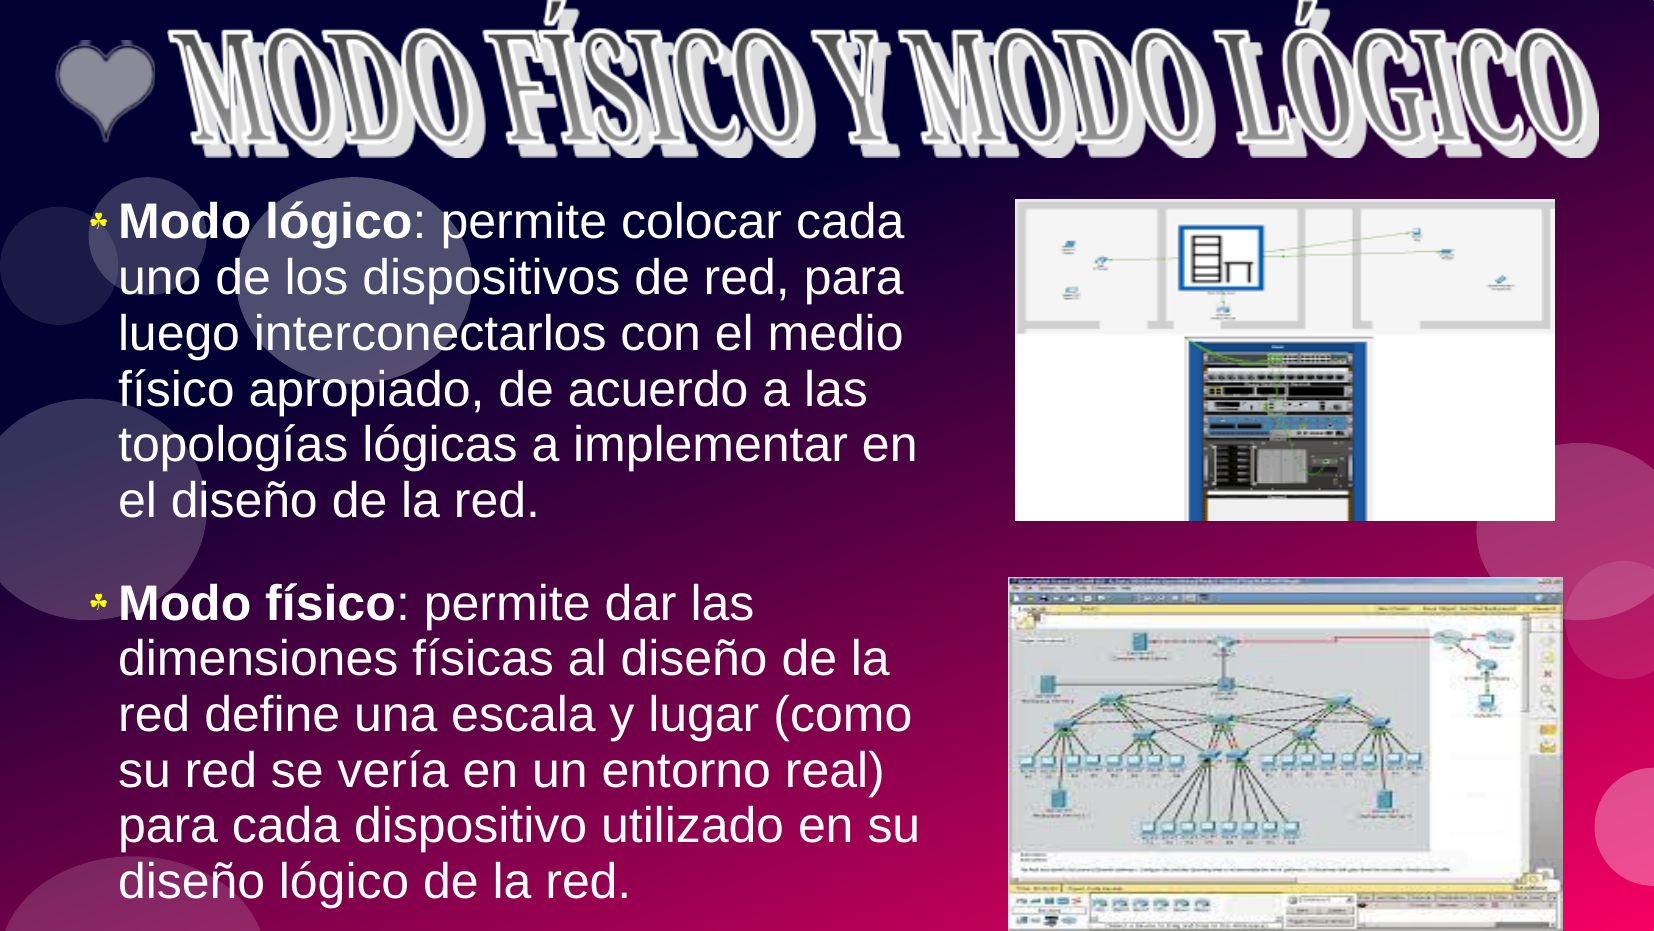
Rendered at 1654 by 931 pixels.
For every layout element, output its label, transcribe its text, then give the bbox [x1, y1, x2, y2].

list Modo lógico: permite colocar cada uno de los dispositivos de red, para luego interconectarlos con el medio físico apropiado, de acuerdo a las topologías lógicas a implementar en el diseño de la red. [88, 193, 971, 553]
picture [54, 40, 158, 144]
picture [167, 0, 1599, 158]
picture [1015, 199, 1555, 521]
picture [1008, 577, 1563, 931]
list Modo físico: permite dar las dimensiones físicas al diseño de la red define una escala y lugar (como su red se vería en un entorno real) para cada dispositivo utilizado en su diseño lógico de la red. [88, 574, 961, 931]
